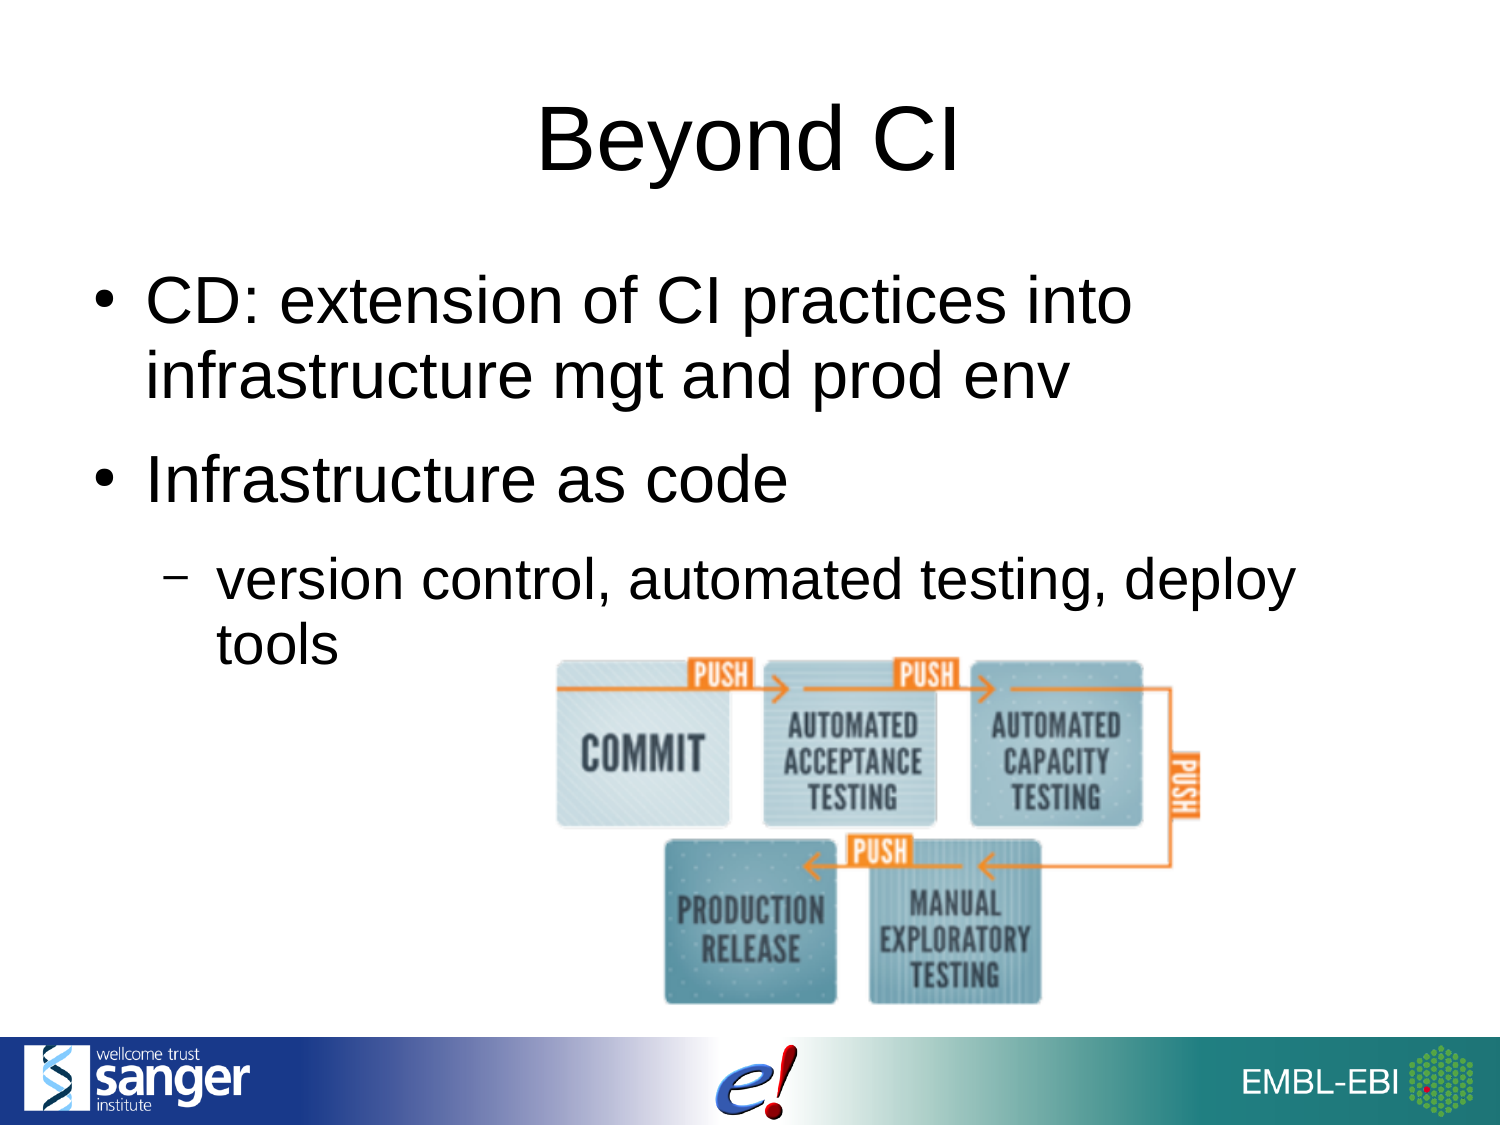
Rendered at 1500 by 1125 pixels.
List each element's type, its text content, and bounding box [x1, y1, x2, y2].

list CD: extension of CI practices into infrastructure mgt and prod env Infrastructure as code version control, automated testing, deploy tools [75, 263, 1395, 916]
picture [0, 1037, 1500, 1125]
title Beyond CI [75, 44, 1425, 233]
picture [545, 643, 1205, 1016]
